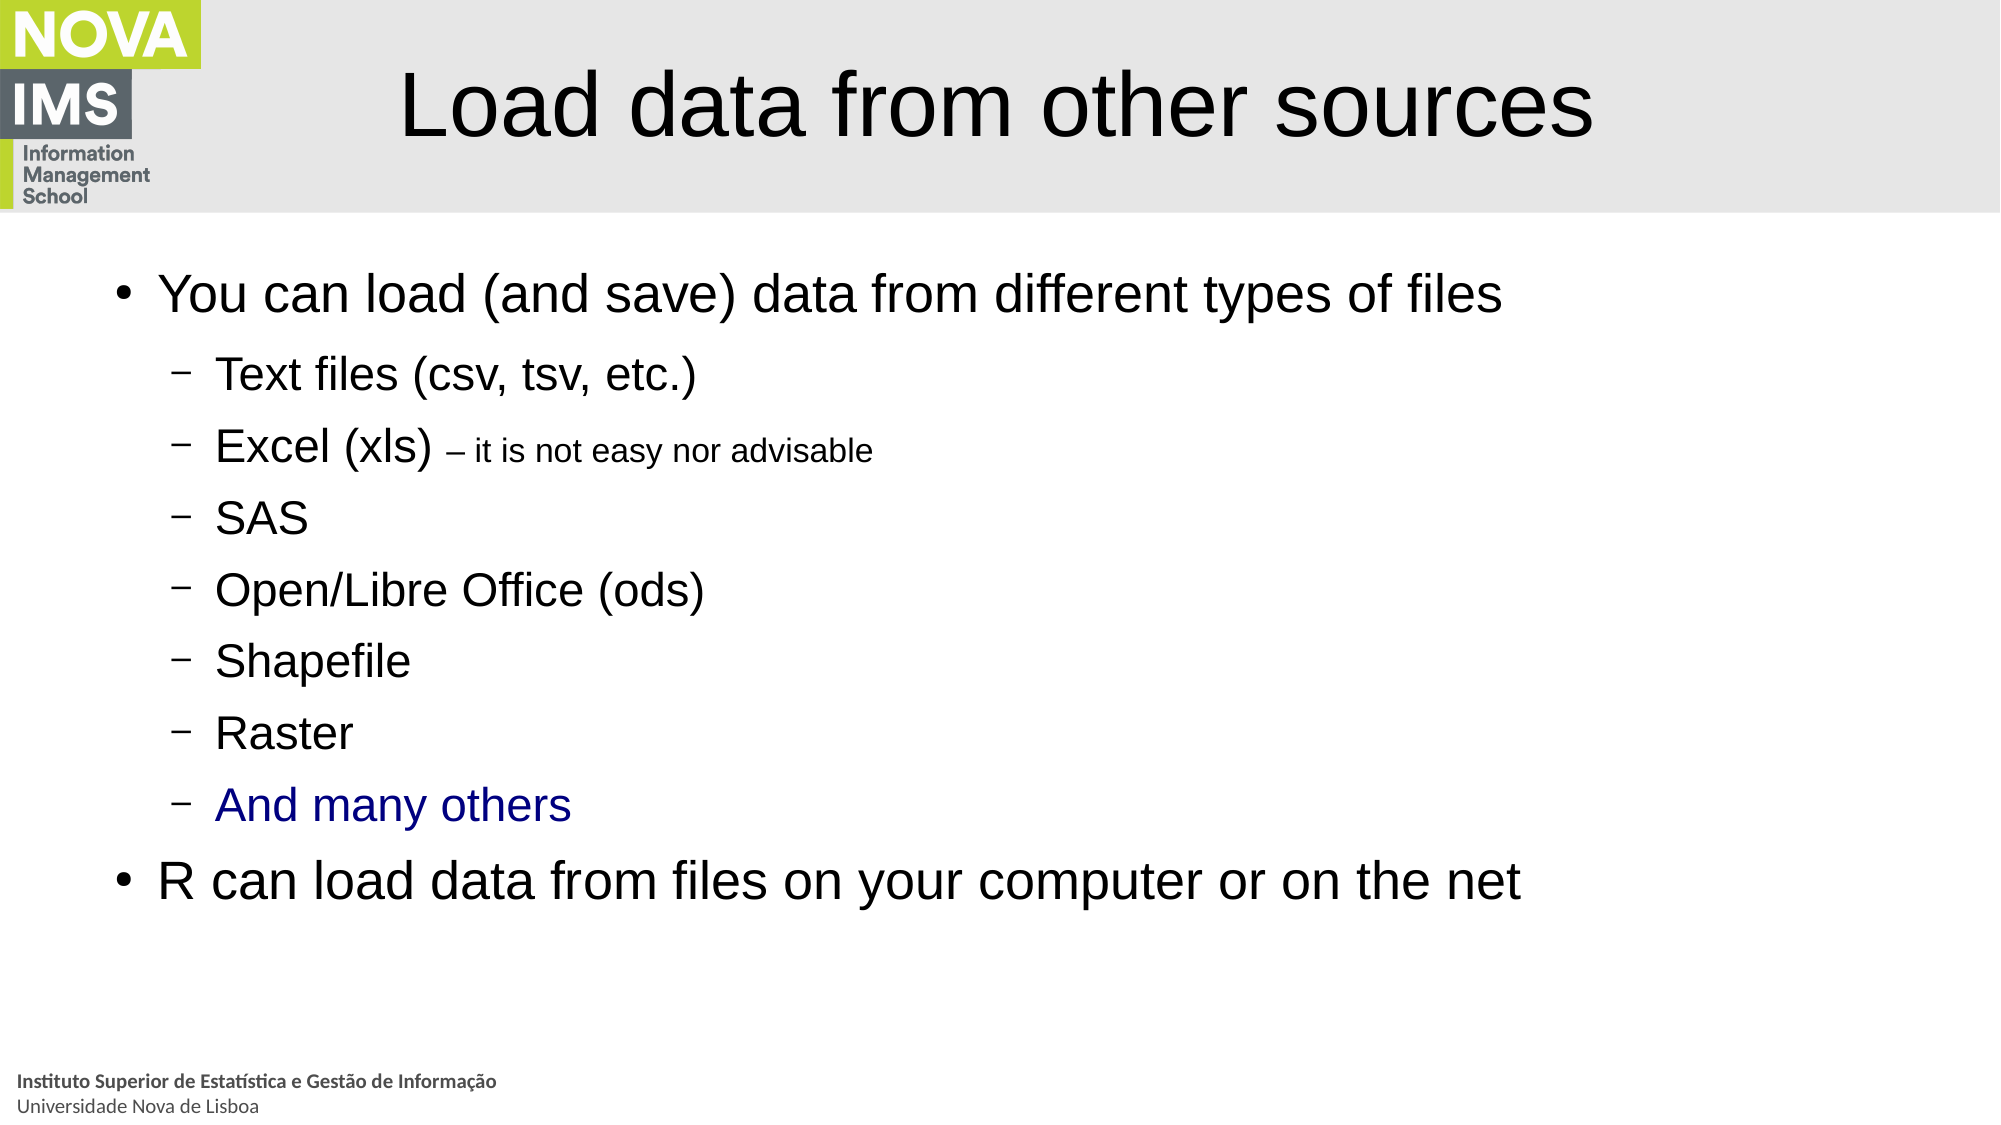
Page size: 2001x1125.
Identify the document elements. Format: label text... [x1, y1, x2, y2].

list You can load (and save) data from different types of files Text files (csv, tsv, etc.) Excel (xls) – it is not easy nor advisable SAS Open/Libre Office (ods) Shapefile Raster And many others R can load data from files on your computer or on the net [99, 263, 1900, 916]
title Load data from other sources [94, 19, 1902, 189]
picture [0, 0, 201, 209]
